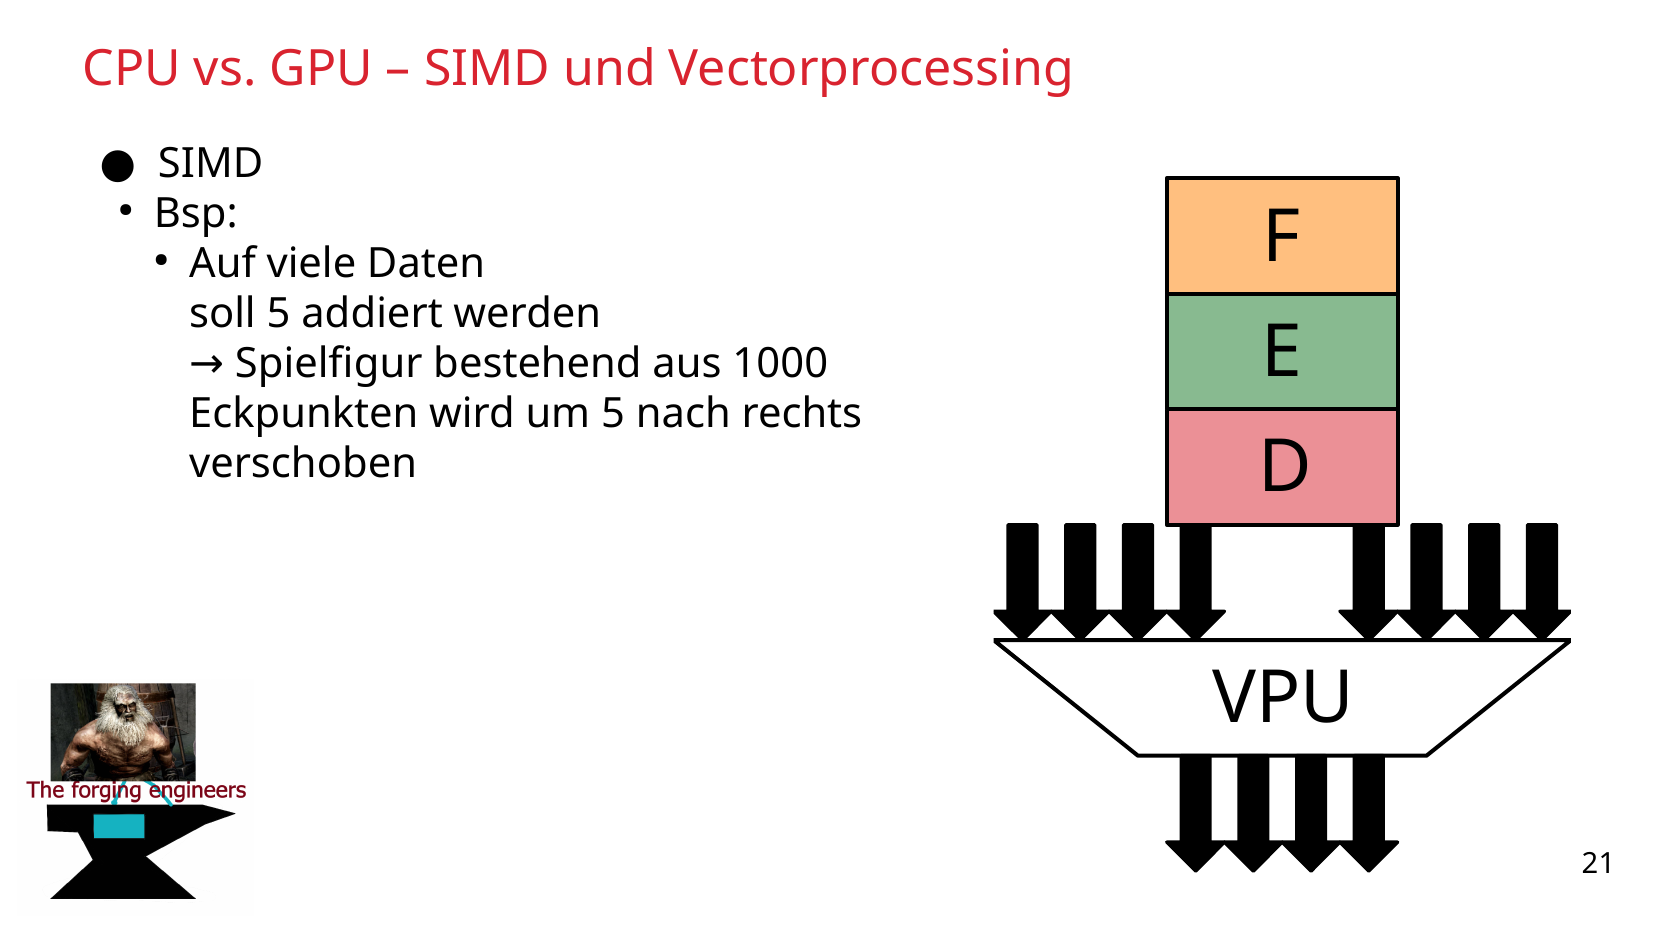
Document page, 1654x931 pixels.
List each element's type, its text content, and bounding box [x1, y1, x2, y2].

text_box SIMD Bsp: Auf viele Daten soll 5 addiert werden → Spielfigur bestehend aus 1000 Eckpunkten wird um 5 nach rechts verschoben [82, 135, 981, 497]
title CPU vs. GPU – SIMD und Vectorprocessing [82, 37, 1571, 95]
picture [992, 119, 1573, 931]
picture [17, 679, 254, 916]
